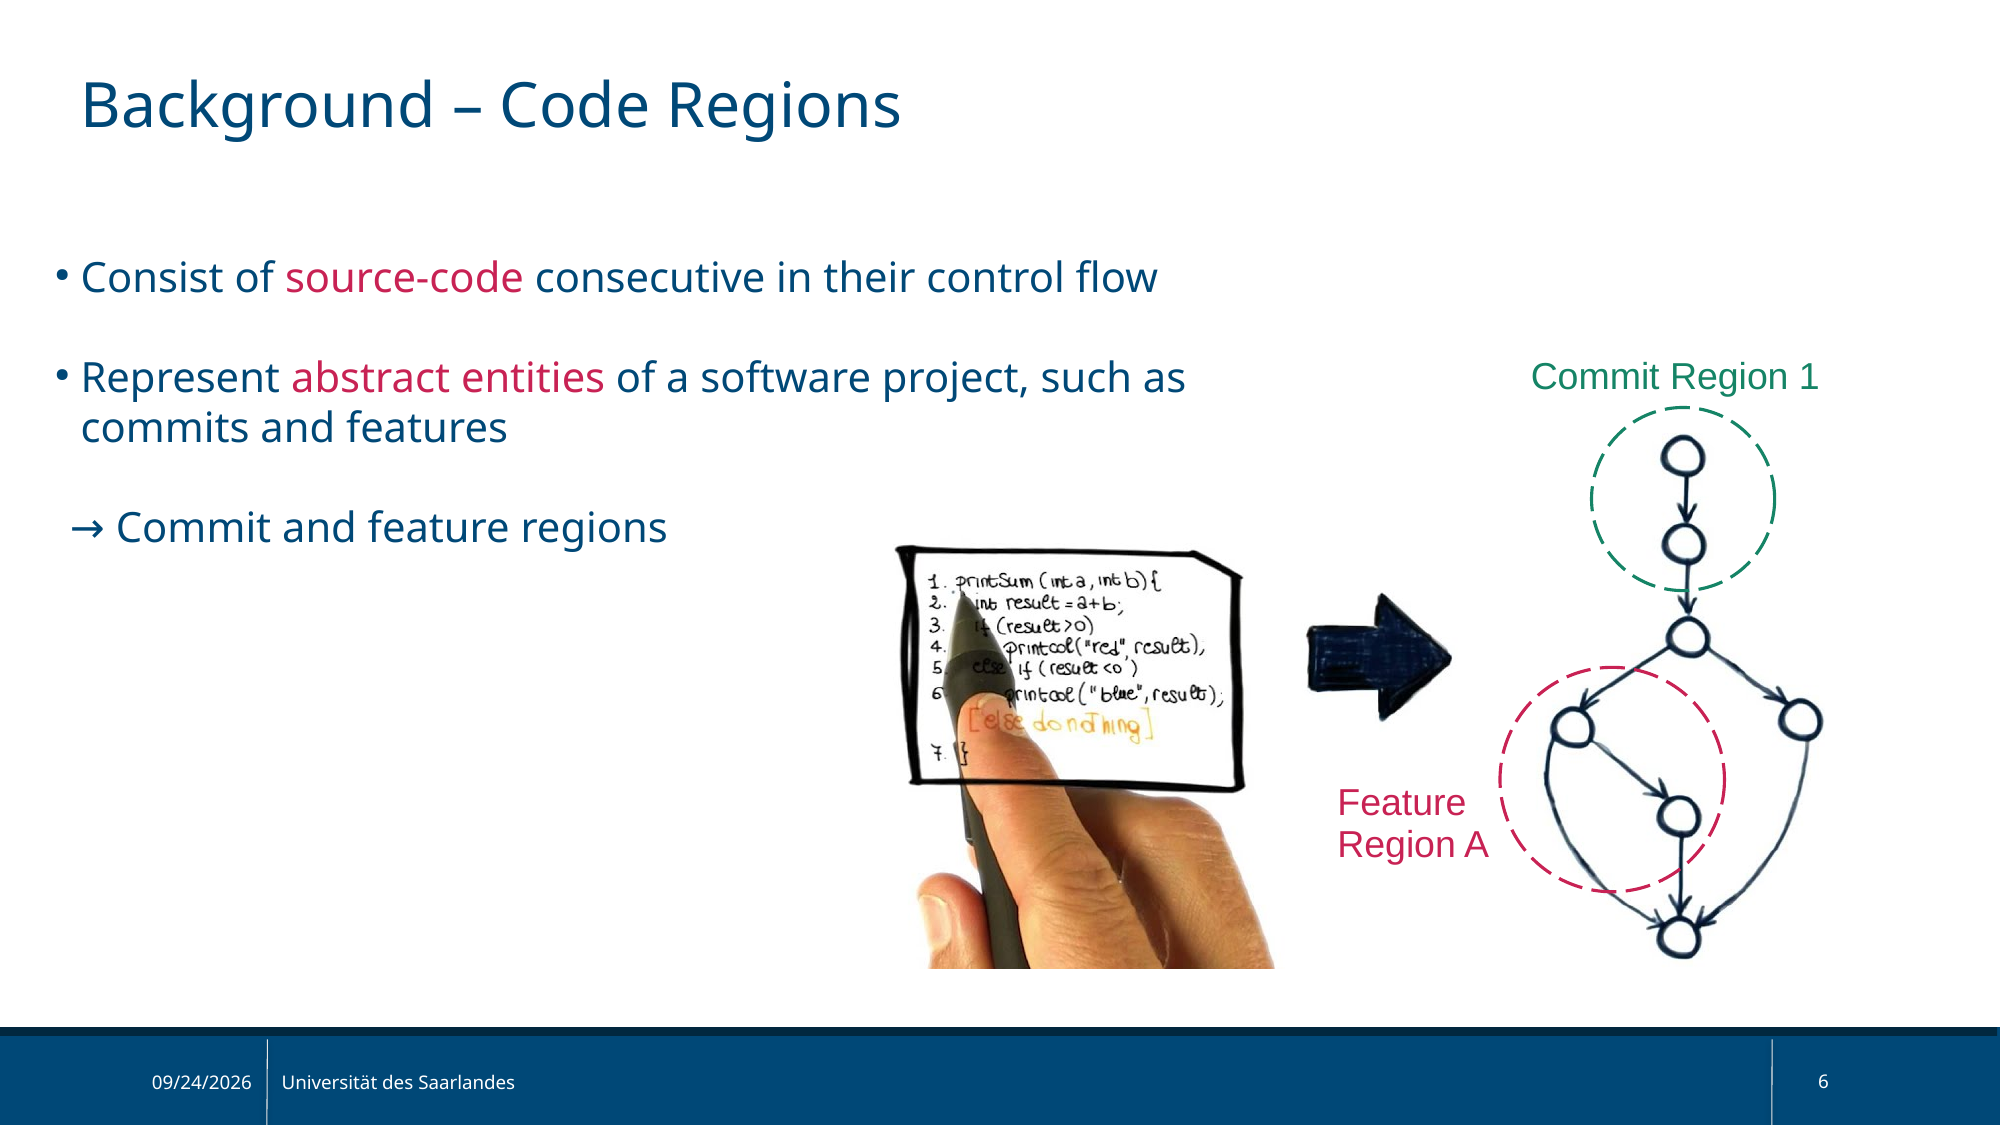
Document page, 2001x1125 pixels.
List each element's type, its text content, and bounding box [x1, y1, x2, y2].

text_box Universität des Saarlandes [266, 1052, 1741, 1113]
list Consist of source-code consecutive in their control flow Represent abstract entities of a software project, such as commits and features → Commit and feature regions [55, 243, 1300, 1040]
list Background – Code Regions [65, 57, 810, 170]
text_box <number> [1803, 1052, 2000, 1113]
text_box Feature Region A [1322, 773, 1548, 873]
text_box Commit Region 1 [1516, 348, 1884, 448]
list 09/22/2023 [810, 57, 1521, 170]
text_box [1591, 448, 1775, 591]
text_box [1500, 667, 1725, 892]
text_box 09/22/2023 [65, 1053, 266, 1113]
list <number> [65, 57, 775, 111]
picture [879, 419, 1825, 969]
